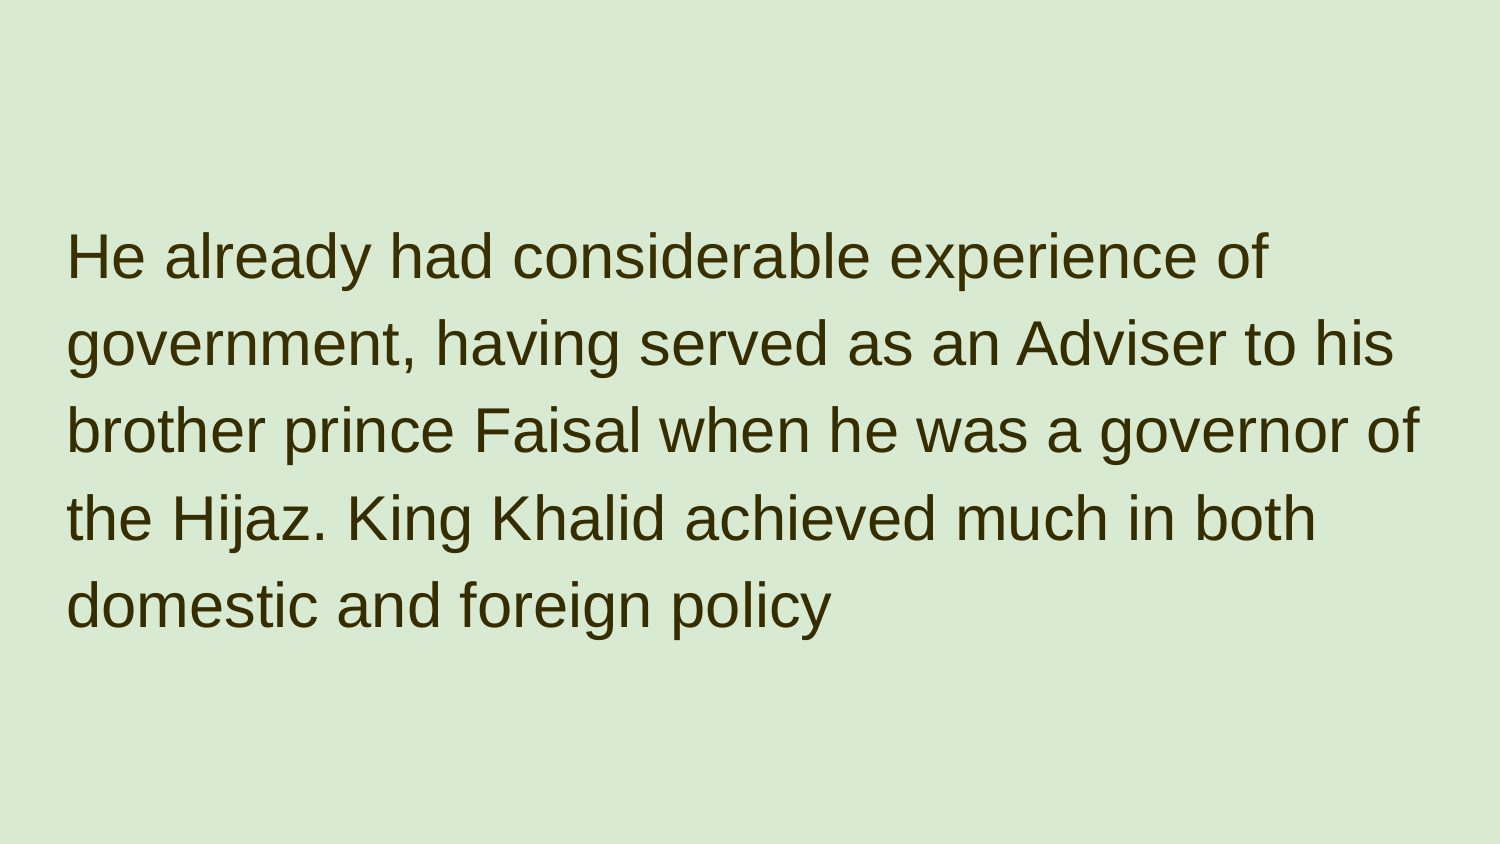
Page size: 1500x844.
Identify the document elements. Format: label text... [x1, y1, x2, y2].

title He already had considerable experience of government, having served as an Adviser to his brother prince Faisal when he was a governor of the Hijaz. King Khalid achieved much in both domestic and foreign policy [51, 352, 1449, 491]
